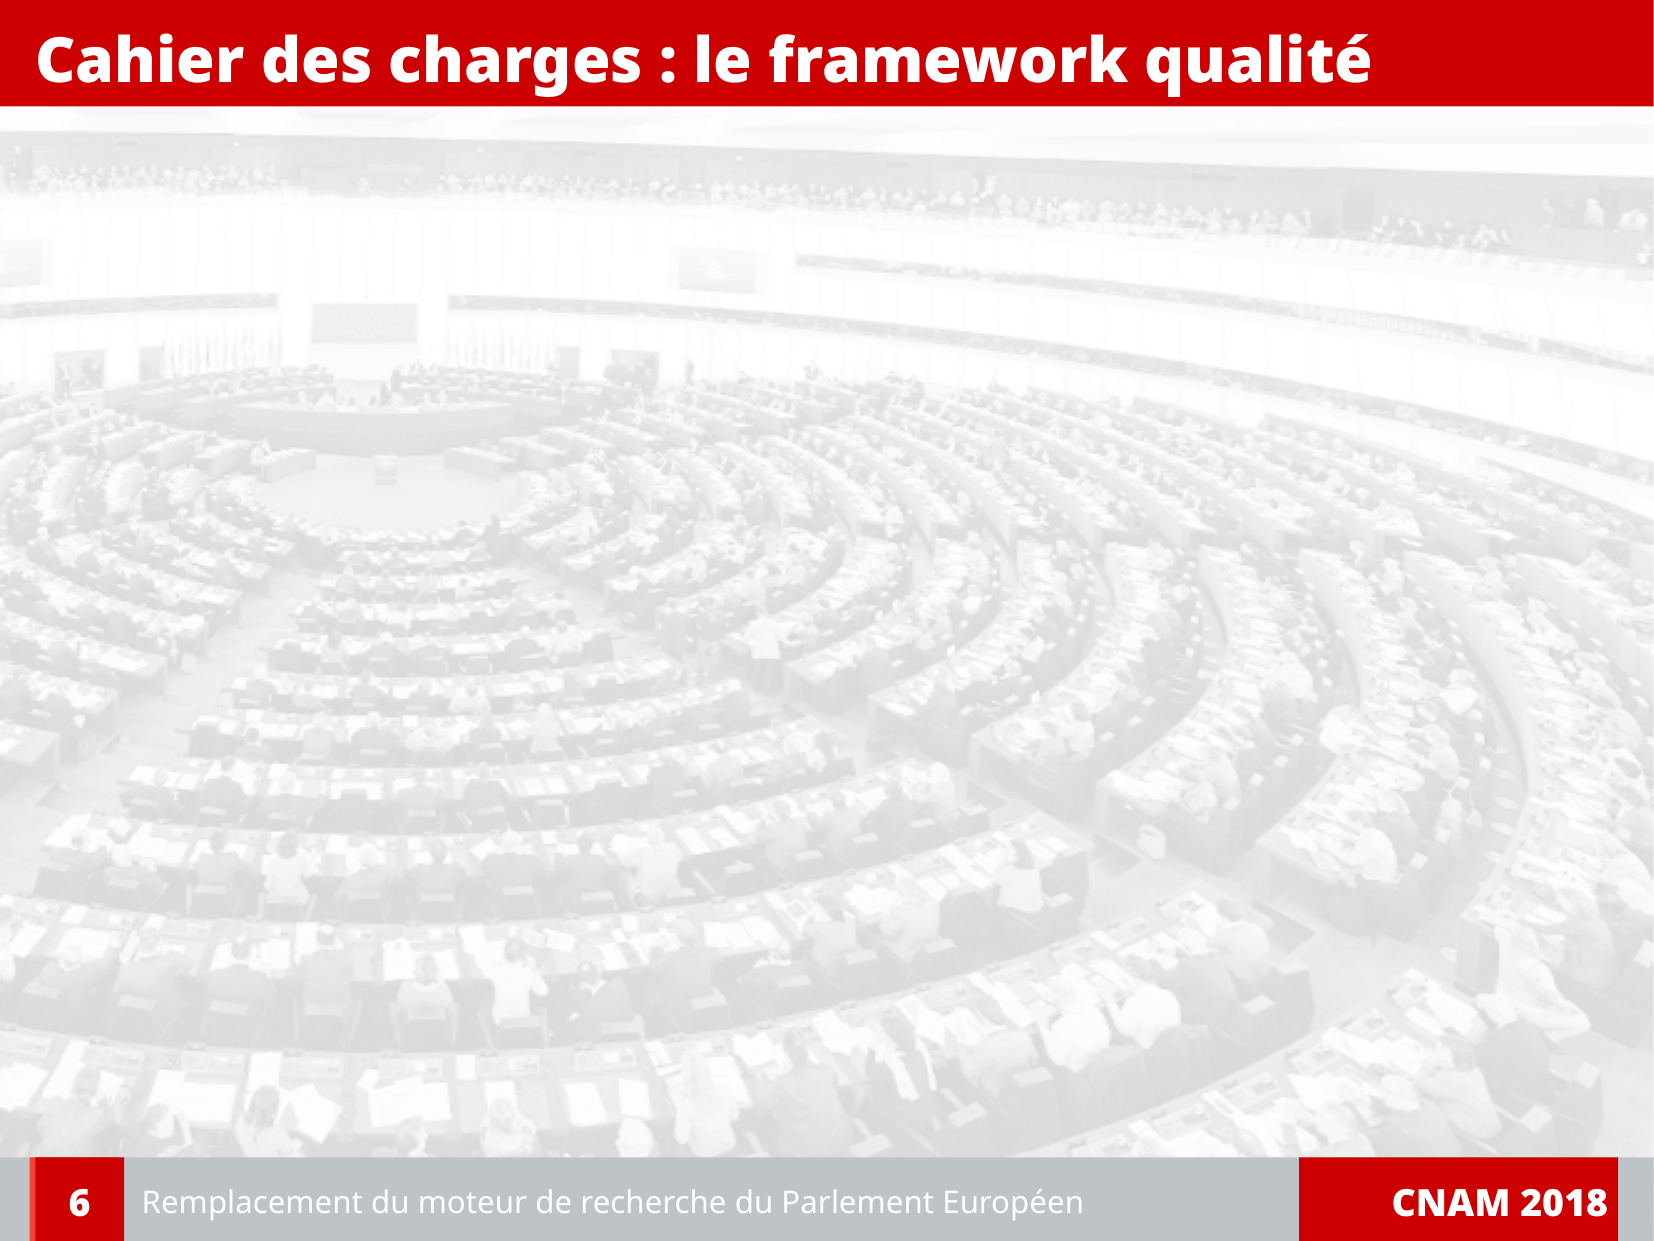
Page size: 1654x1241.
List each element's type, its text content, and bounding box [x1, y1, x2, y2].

title Cahier des charges : le framework qualité [35, 0, 1571, 101]
picture [0, 107, 1654, 1157]
